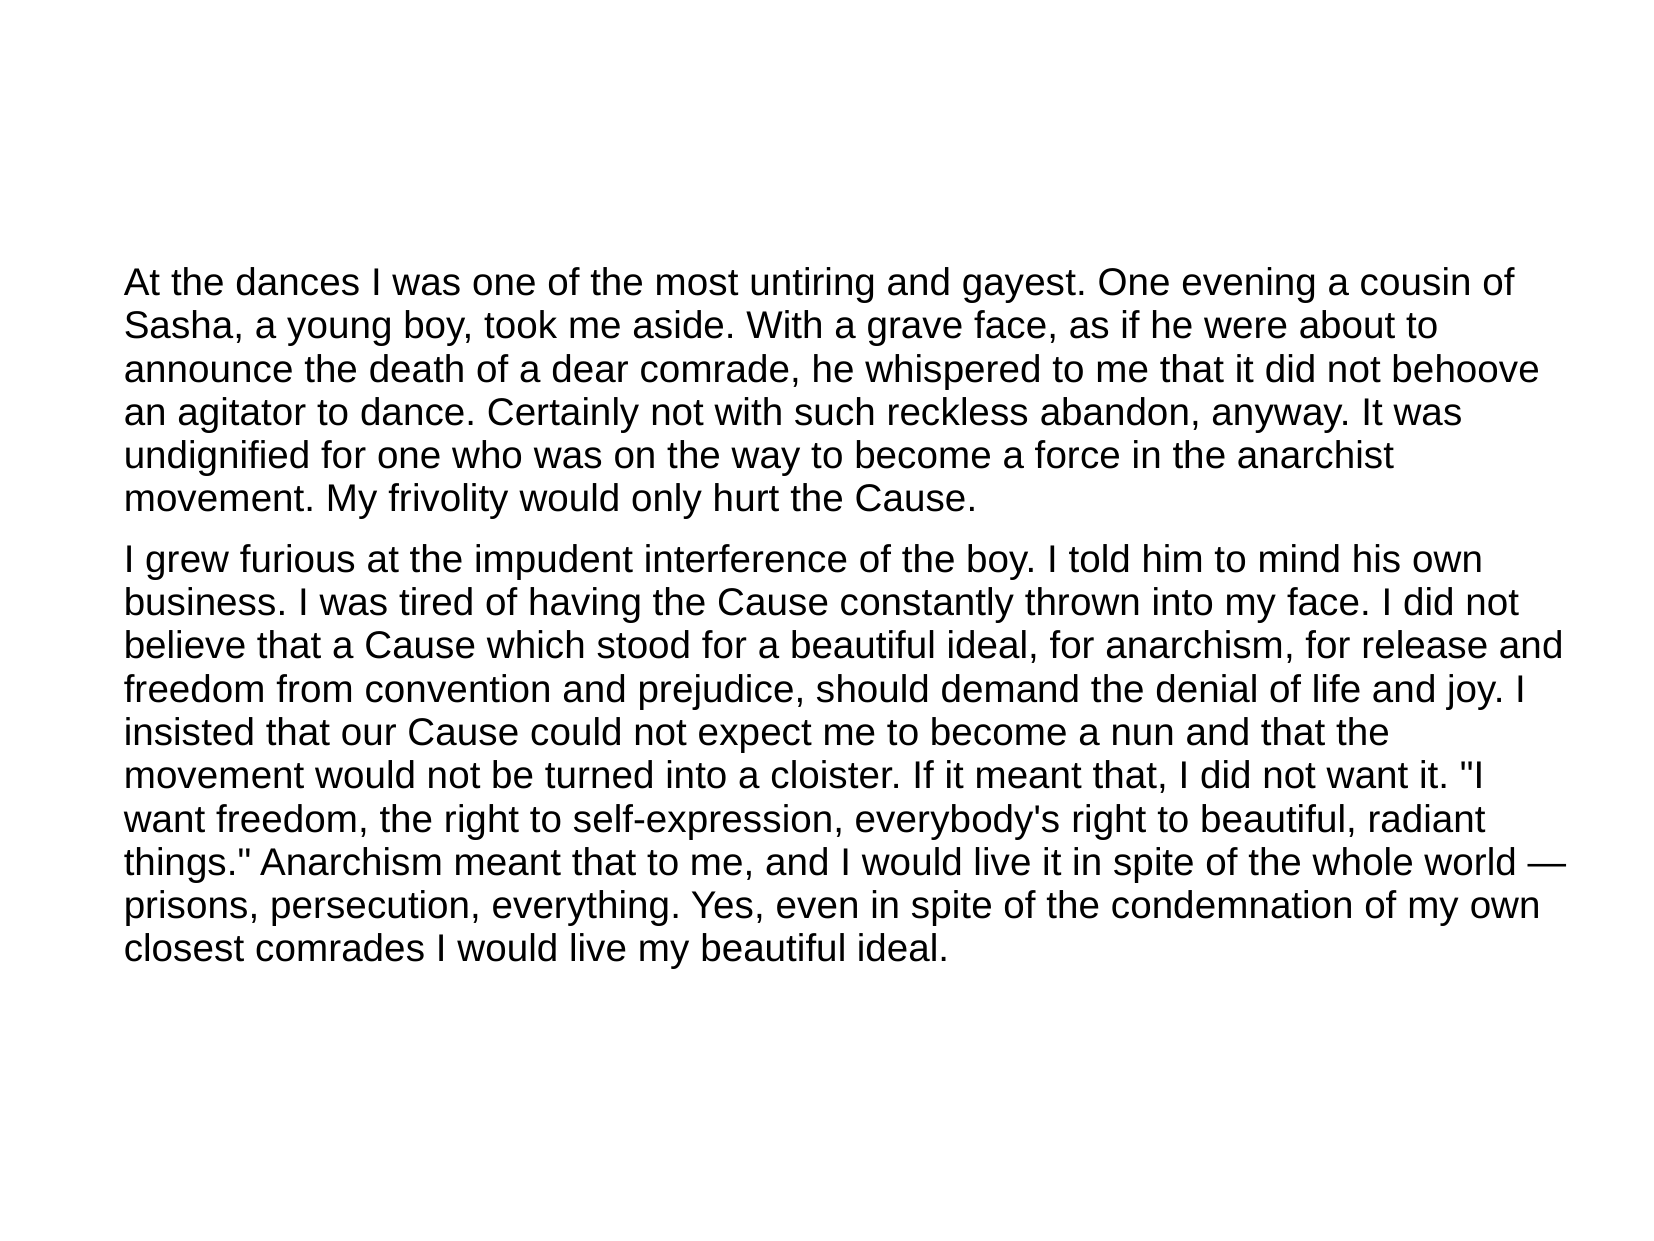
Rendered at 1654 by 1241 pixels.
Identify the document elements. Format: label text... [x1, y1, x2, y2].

list At the dances I was one of the most untiring and gayest. One evening a cousin of Sasha, a young boy, took me aside. With a grave face, as if he were about to announce the death of a dear comrade, he whispered to me that it did not behoove an agitator to dance. Certainly not with such reckless abandon, anyway. It was undignified for one who was on the way to become a force in the anarchist movement. My frivolity would only hurt the Cause. I grew furious at the impudent interference of the boy. I told him to mind his own business. I was tired of having the Cause constantly thrown into my face. I did not believe that a Cause which stood for a beautiful ideal, for anarchism, for release and freedom from convention and prejudice, should demand the denial of life and joy. I insisted that our Cause could not expect me to become a nun and that the movement would not be turned into a cloister. If it meant that, I did not want it. "I want freedom, the right to self-expression, everybody's right to beautiful, radiant things." Anarchism meant that to me, and I would live it in spite of the whole world — prisons, persecution, everything. Yes, even in spite of the condemnation of my own closest comrades I would live my beautiful ideal. [82, 260, 1571, 980]
